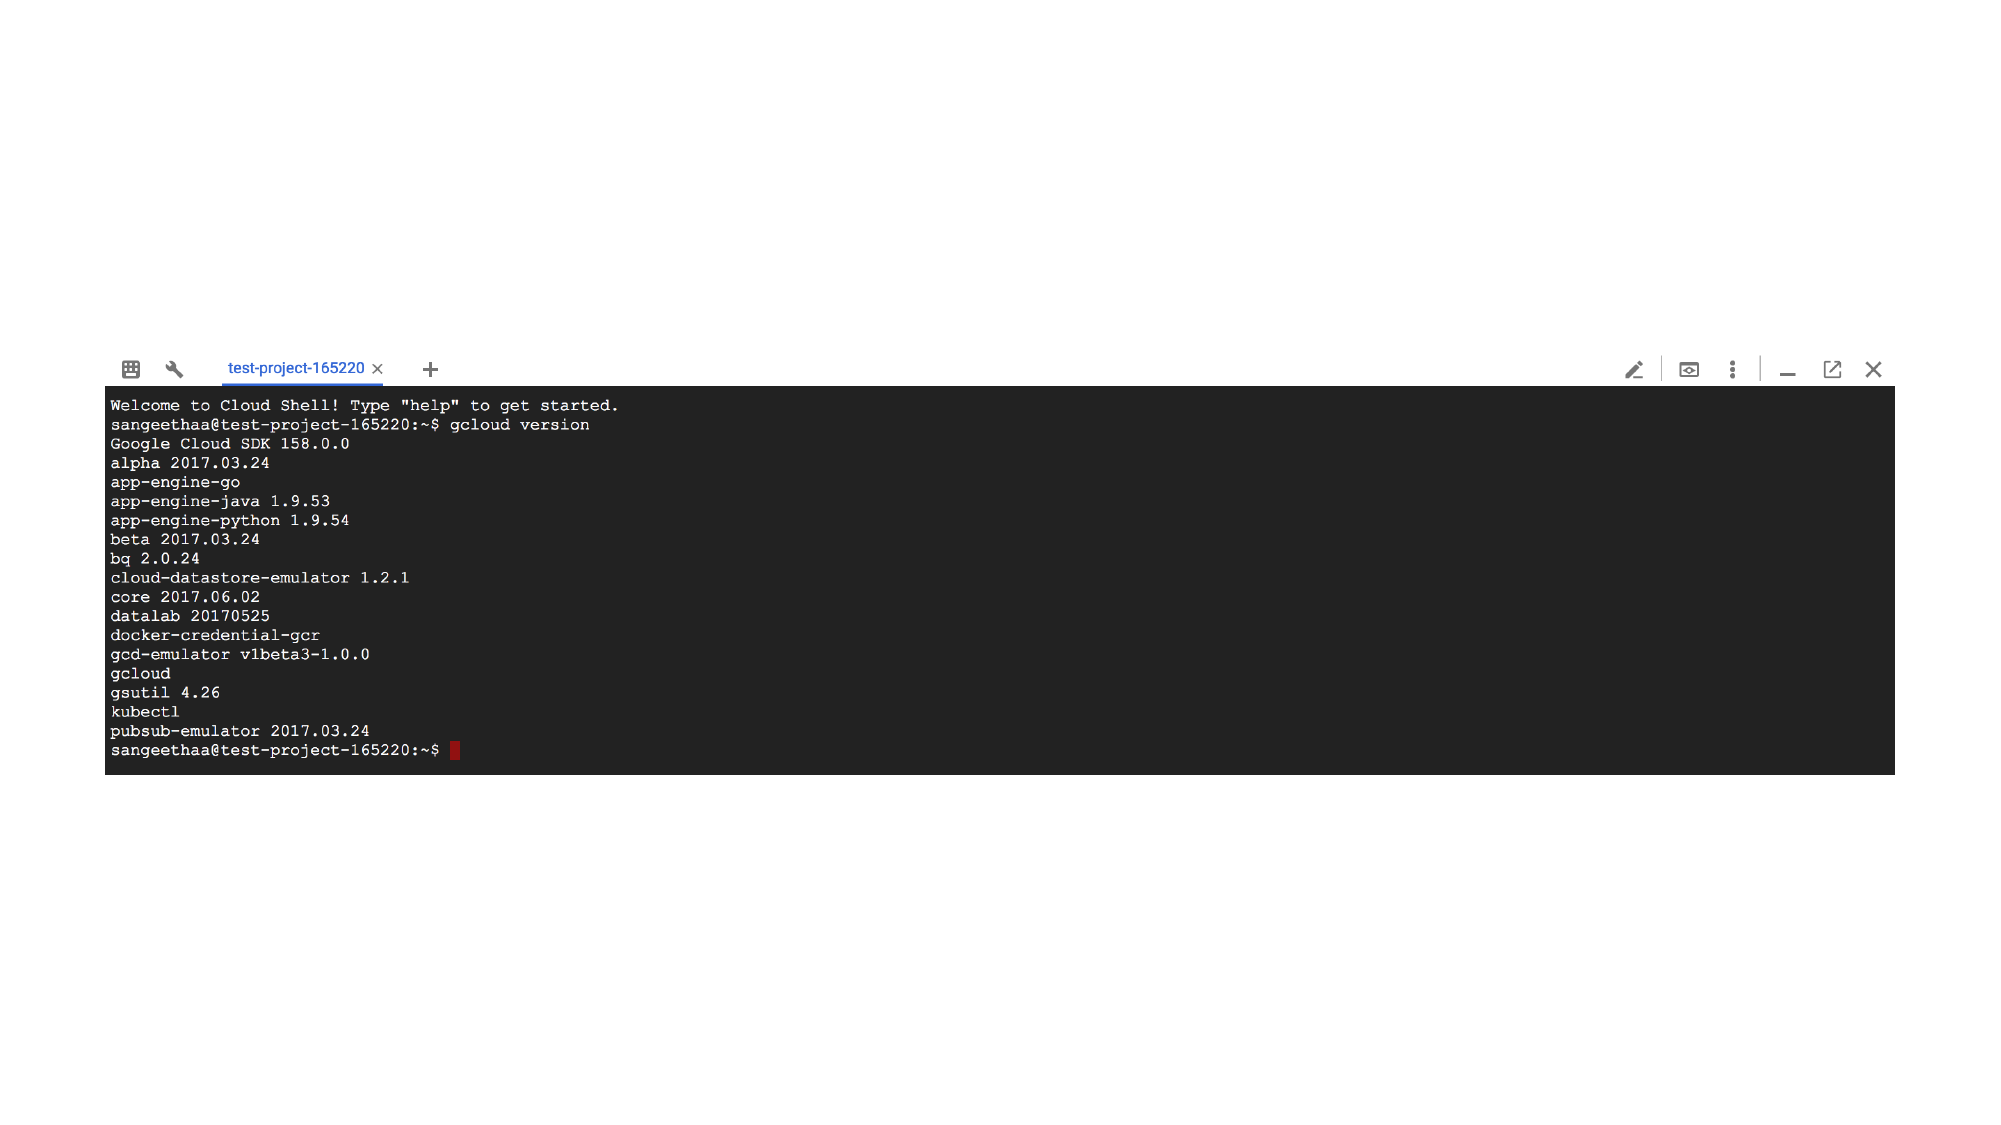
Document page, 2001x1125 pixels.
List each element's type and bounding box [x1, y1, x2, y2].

picture [105, 350, 1895, 775]
